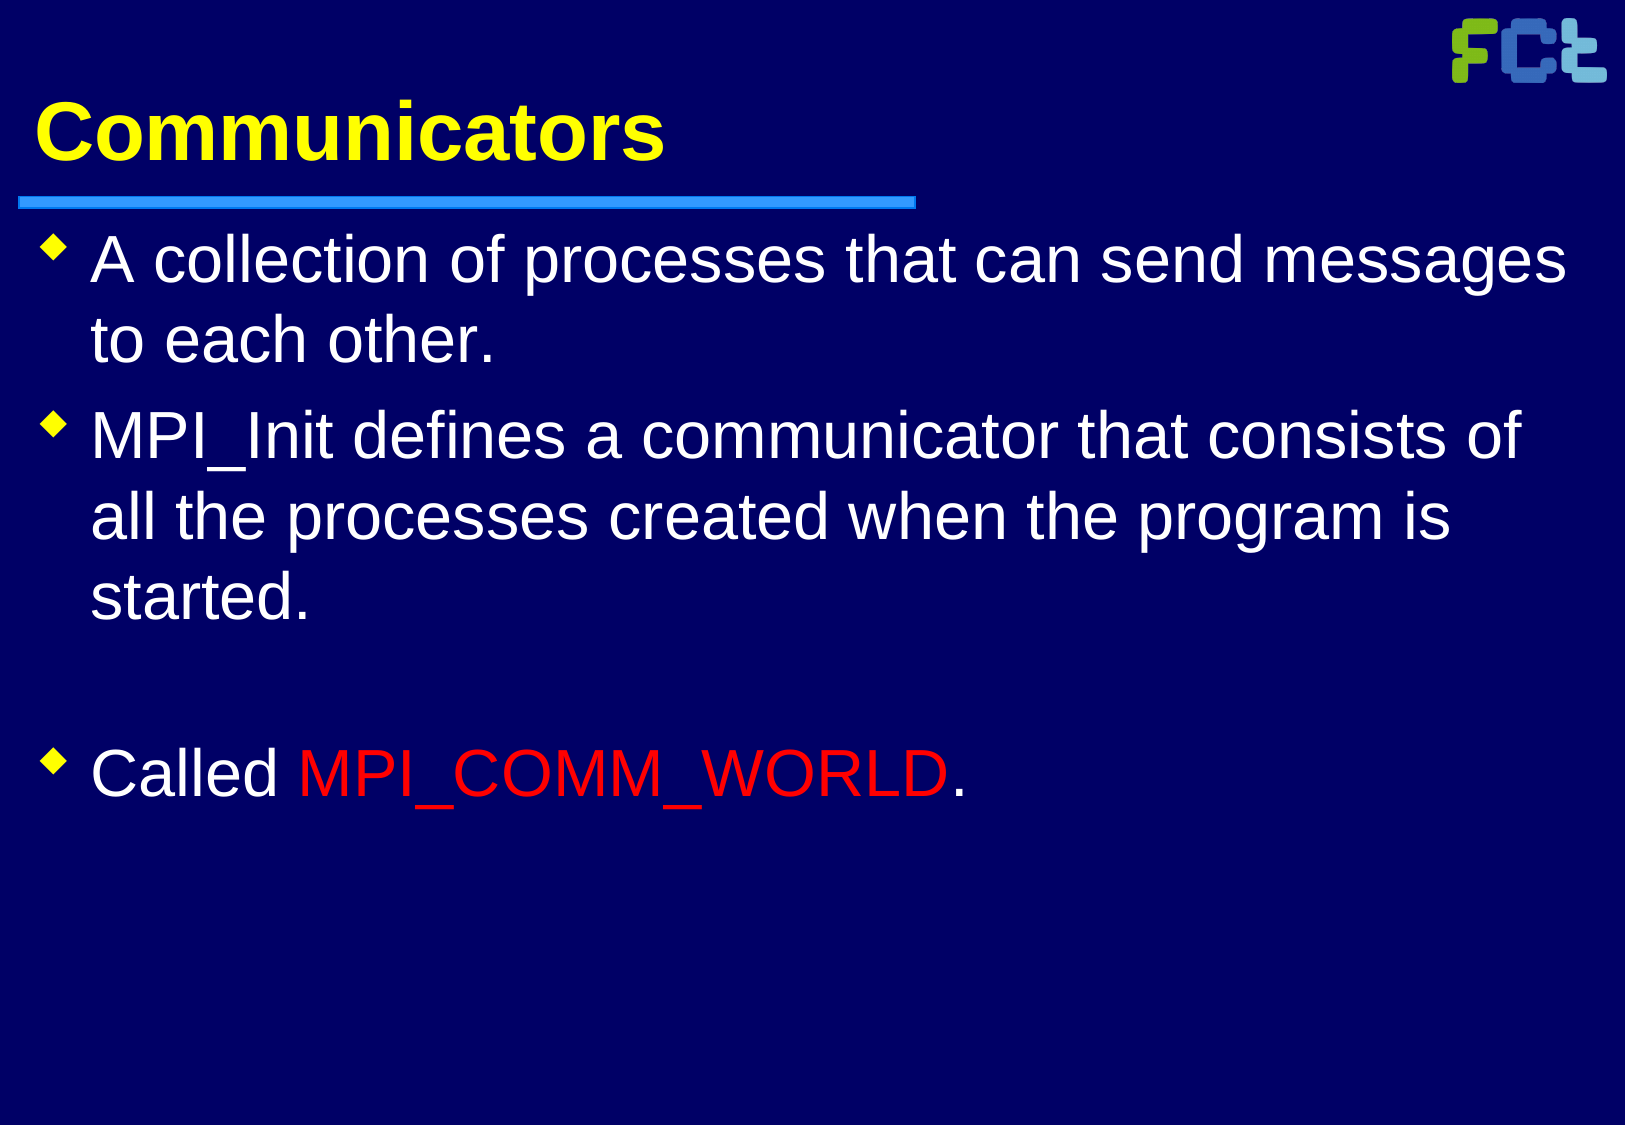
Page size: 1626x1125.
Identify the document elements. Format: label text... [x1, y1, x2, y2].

list A collection of processes that can send messages to each other. MPI_Init defines a communicator that consists of all the processes created when the program is started. Called MPI_COMM_WORLD. [19, 207, 1611, 849]
title Communicators [19, 7, 1606, 185]
